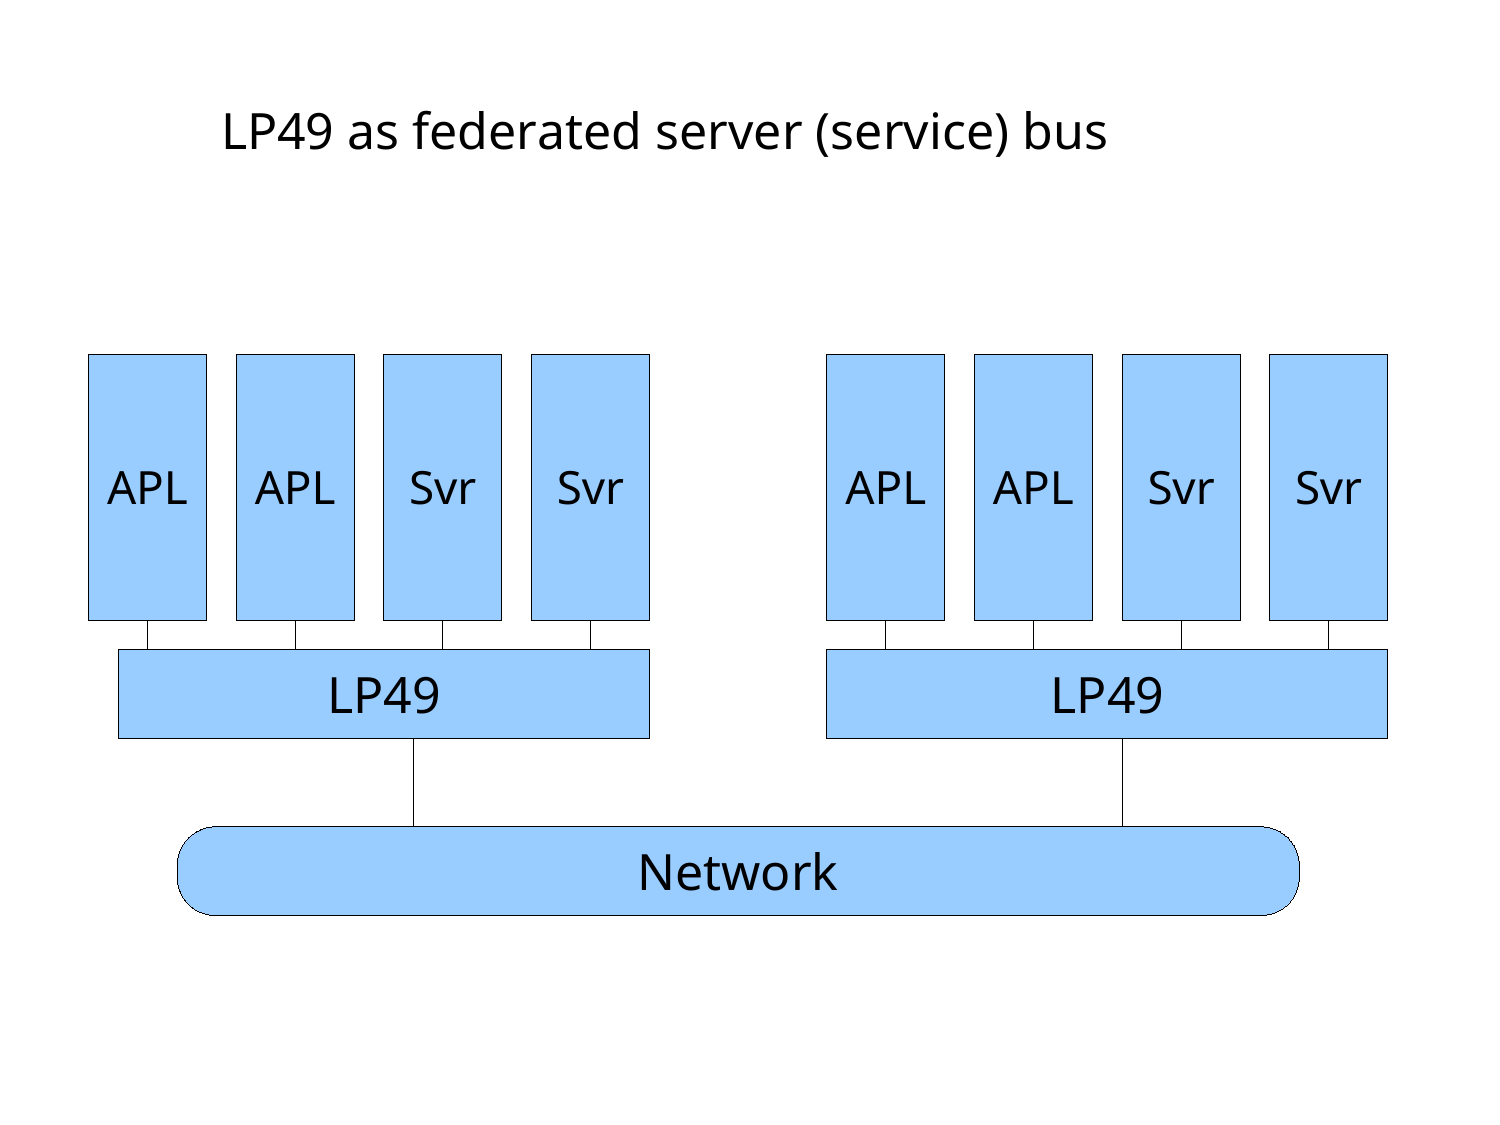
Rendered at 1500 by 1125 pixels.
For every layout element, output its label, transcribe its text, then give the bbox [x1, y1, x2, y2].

text_box Network [177, 826, 1300, 916]
text_box Svr [383, 354, 502, 621]
text_box APL [88, 354, 207, 621]
text_box Svr [1122, 354, 1241, 621]
text_box APL [974, 354, 1093, 621]
text_box Svr [531, 354, 650, 621]
text_box LP49 [826, 649, 1388, 739]
text_box LP49 as federated server (service) bus [206, 88, 1187, 164]
text_box LP49 [118, 649, 650, 739]
text_box Svr [1269, 354, 1388, 621]
text_box APL [826, 354, 945, 621]
text_box APL [236, 354, 355, 621]
